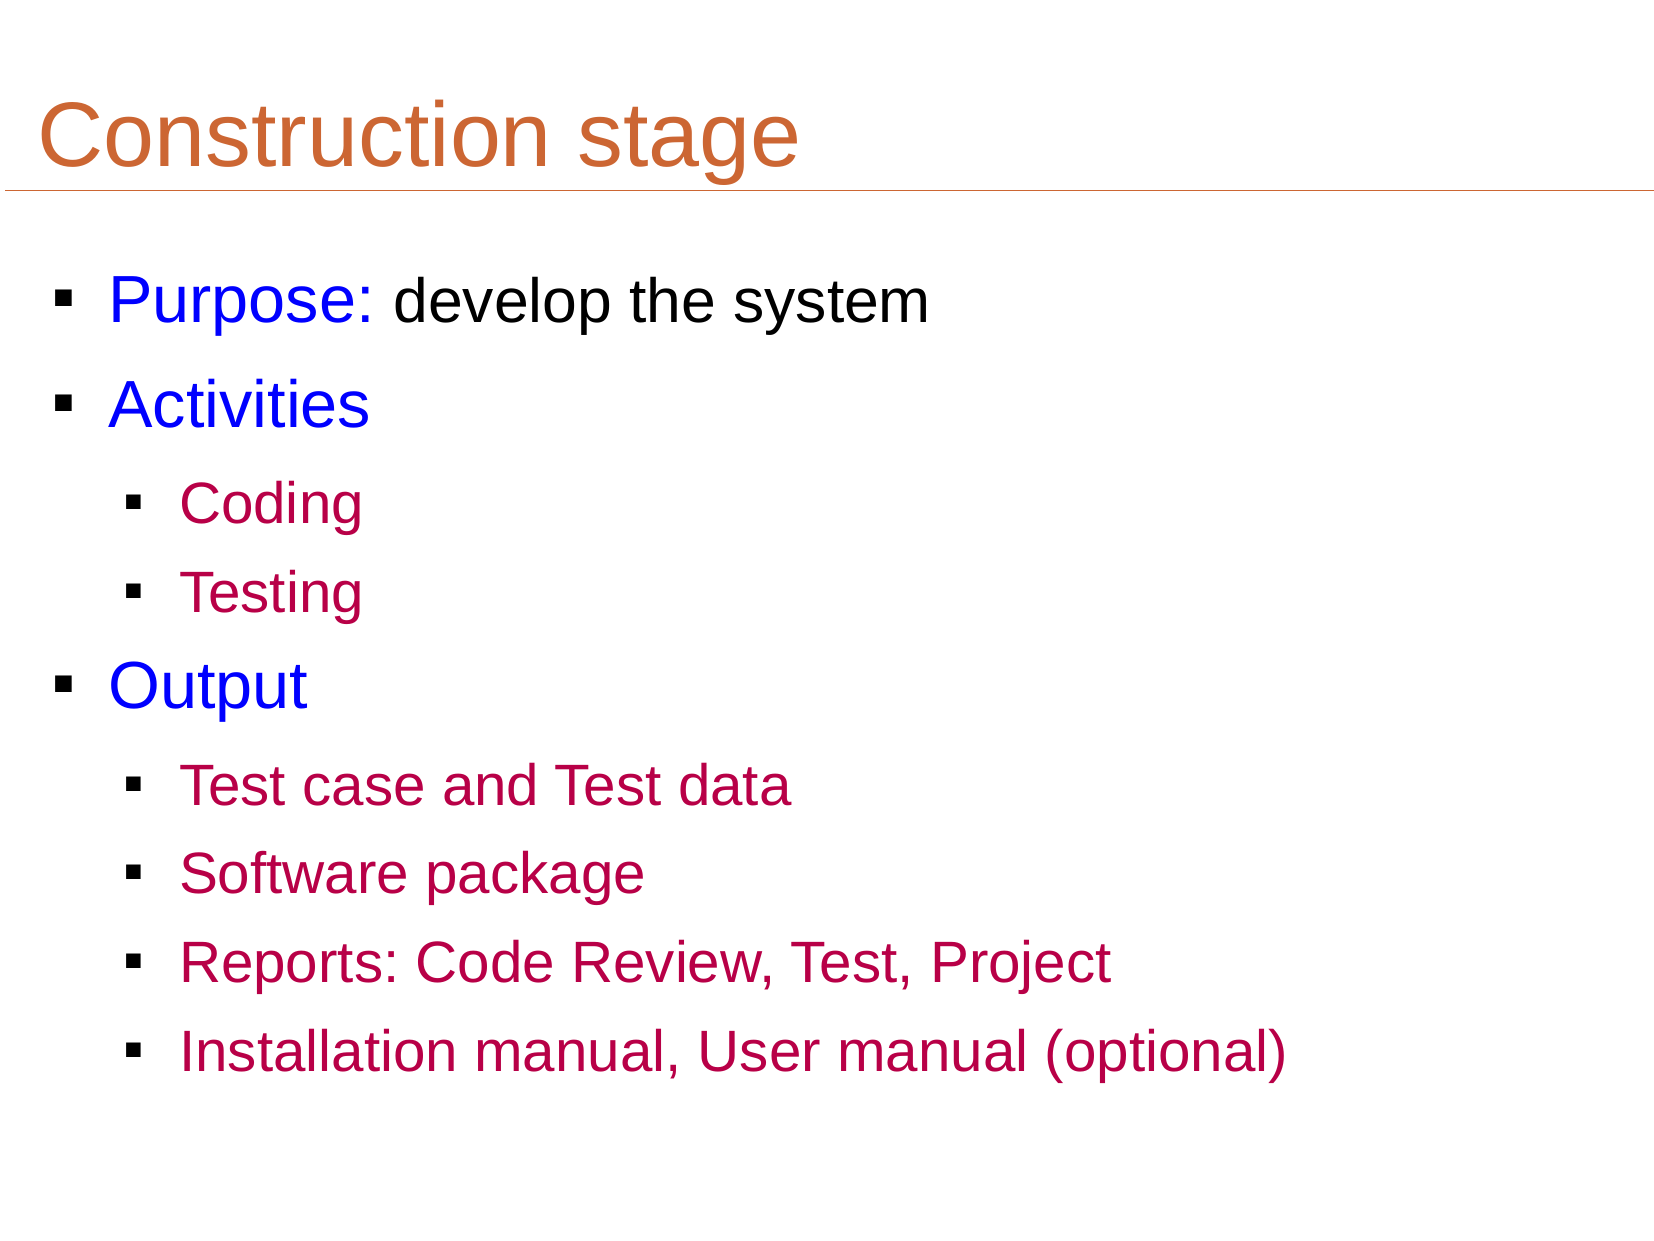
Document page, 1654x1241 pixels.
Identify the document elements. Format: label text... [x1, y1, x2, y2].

list Purpose: develop the system Activities Coding Testing Output Test case and Test data Software package Reports: Code Review, Test, Project Installation manual, User manual (optional) [37, 262, 1651, 1163]
title Construction stage [37, 31, 1651, 239]
